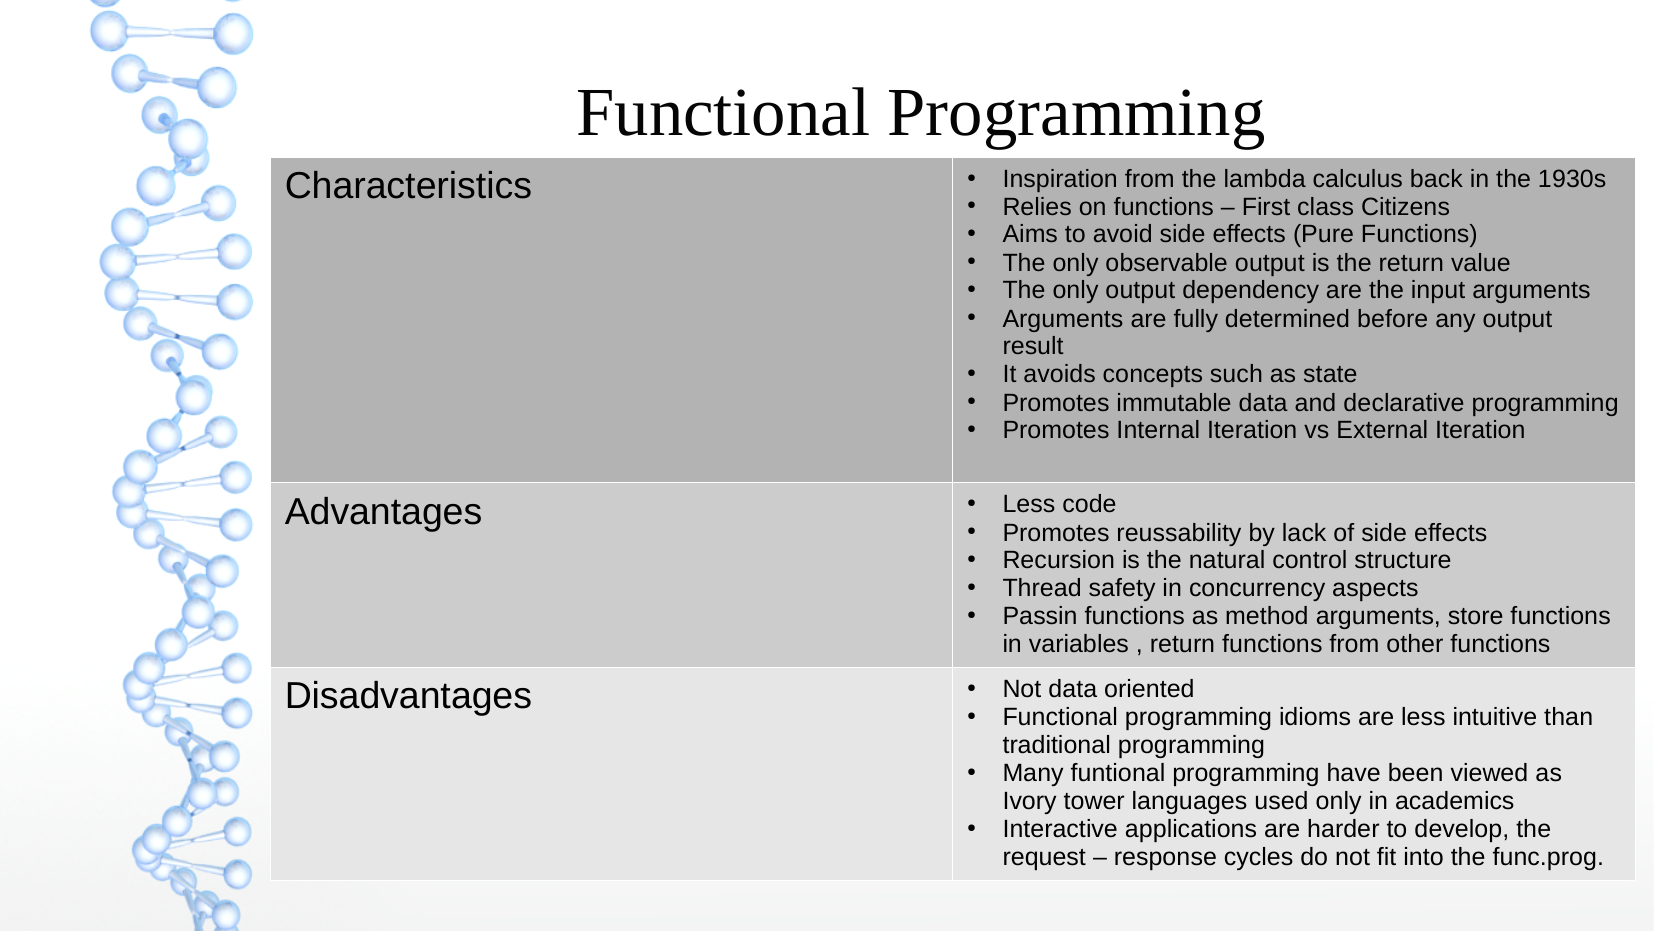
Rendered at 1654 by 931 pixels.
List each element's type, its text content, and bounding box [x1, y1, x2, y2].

table_header Inspiration from the lambda calculus back in the 1930s Relies on functions – First class Citizens Aims to avoid side effects (Pure Functions) The only observable output is the return value The only output dependency are the input arguments Arguments are fully determined before any output result It avoids concepts such as state Promotes immutable data and declarative programming Promotes Internal Iteration vs External Iteration [953, 158, 1635, 482]
table_header Characteristics [271, 158, 952, 482]
table_cell Advantages [271, 483, 952, 667]
title Functional Programming [265, 35, 1595, 189]
picture [0, 0, 1654, 931]
table_cell Disadvantages [271, 668, 952, 880]
table_cell Not data oriented Functional programming idioms are less intuitive than traditional programming Many funtional programming have been viewed as Ivory tower languages used only in academics Interactive applications are harder to develop, the request – response cycles do not fit into the func.prog. [953, 668, 1635, 880]
table_cell Less code Promotes reussability by lack of side effects Recursion is the natural control structure Thread safety in concurrency aspects Passin functions as method arguments, store functions in variables , return functions from other functions [953, 483, 1635, 667]
